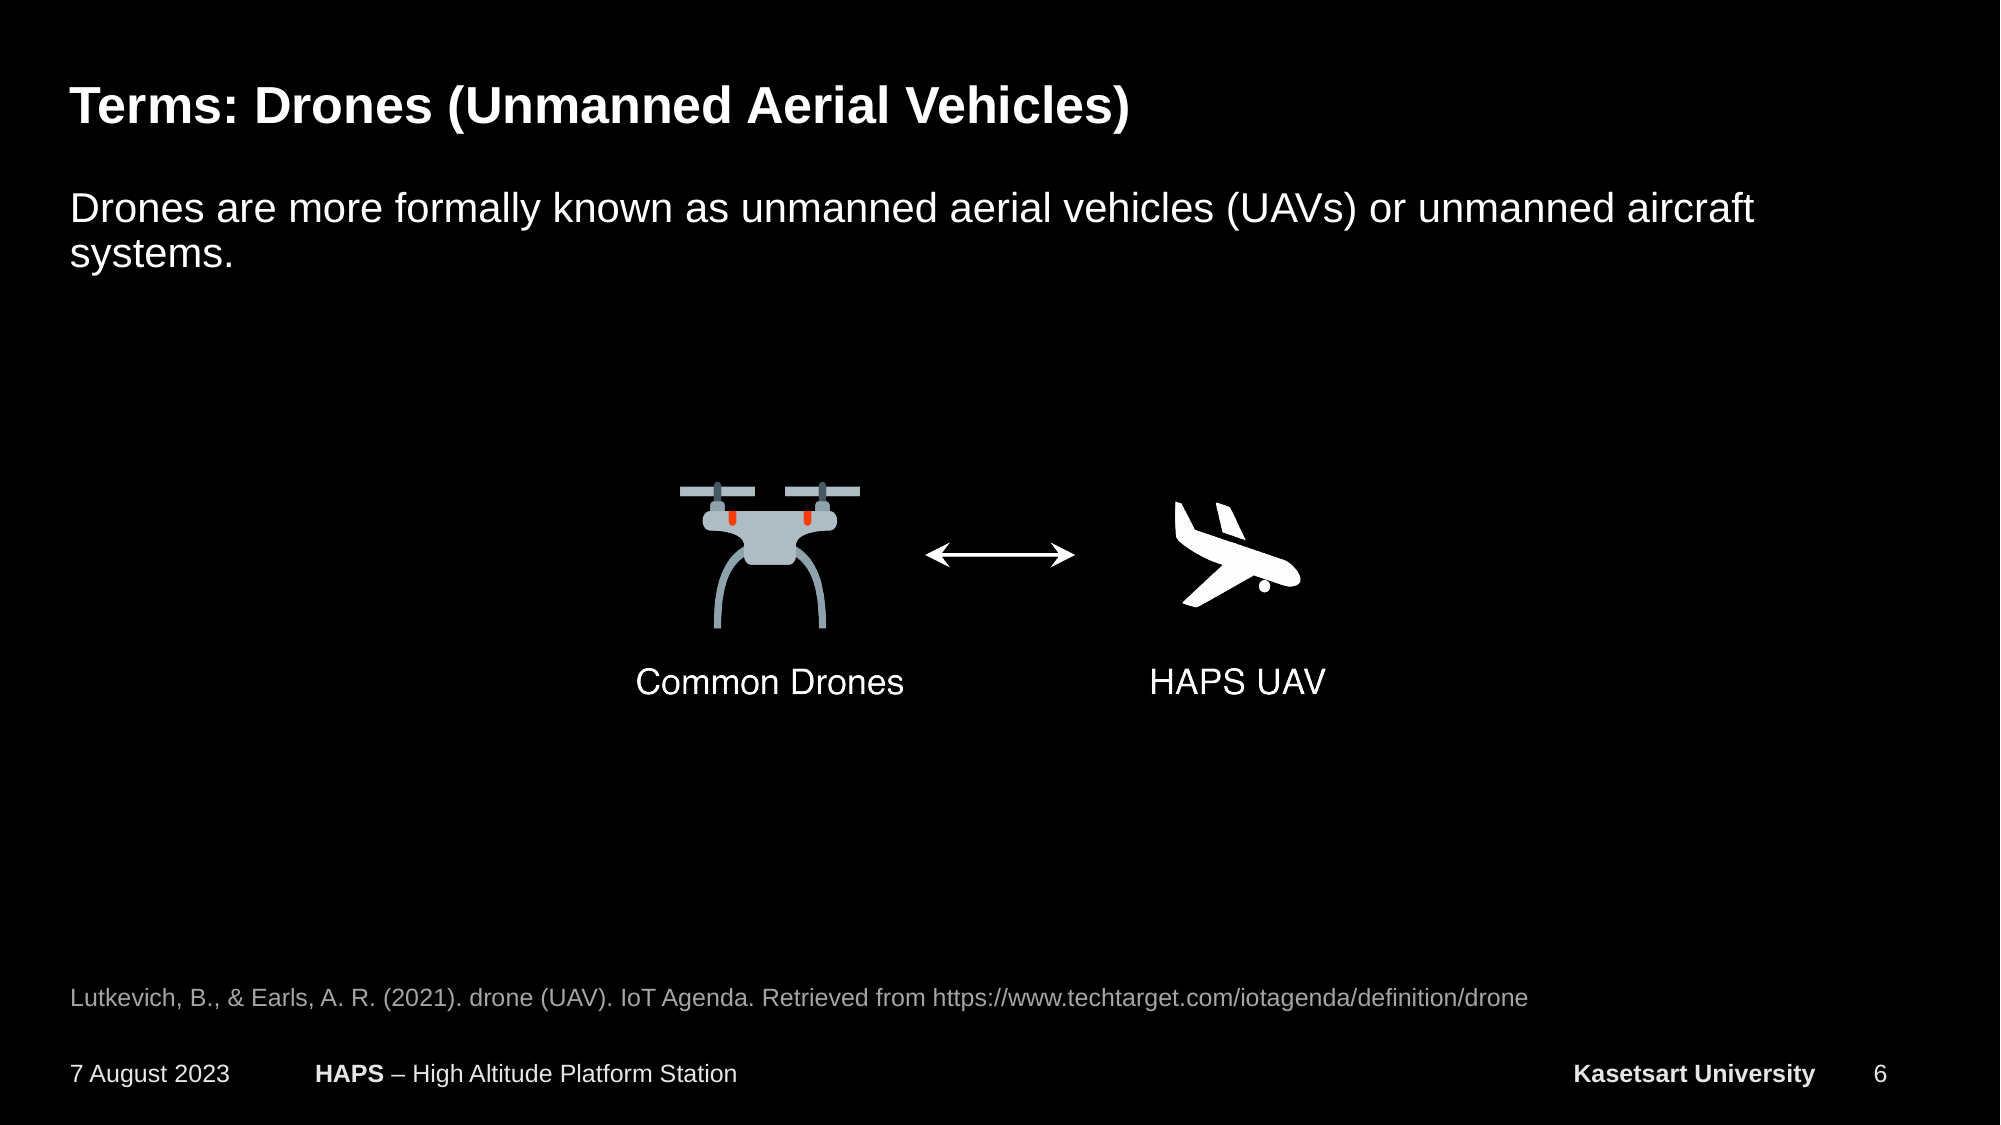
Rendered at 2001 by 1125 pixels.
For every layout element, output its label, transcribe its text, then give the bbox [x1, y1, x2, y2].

text_box [1858, 1042, 1945, 1103]
picture [524, 258, 1476, 921]
title Terms: Drones (Unmanned Aerial Vehicles) [55, 59, 1945, 155]
text_box HAPS – High Altitude Platform Station Kasetsart University [272, 1042, 1858, 1103]
list Drones are more formally known as unmanned aerial vehicles (UAVs) or unmanned aircraft systems. [55, 178, 1945, 799]
list Lutkevich, B., & Earls, A. R. (2021). drone (UAV). IoT Agenda. Retrieved from https://www.techtarget.com/iotagenda/definition/drone [55, 821, 1945, 1020]
text_box 7 August 2023 [55, 1042, 248, 1103]
